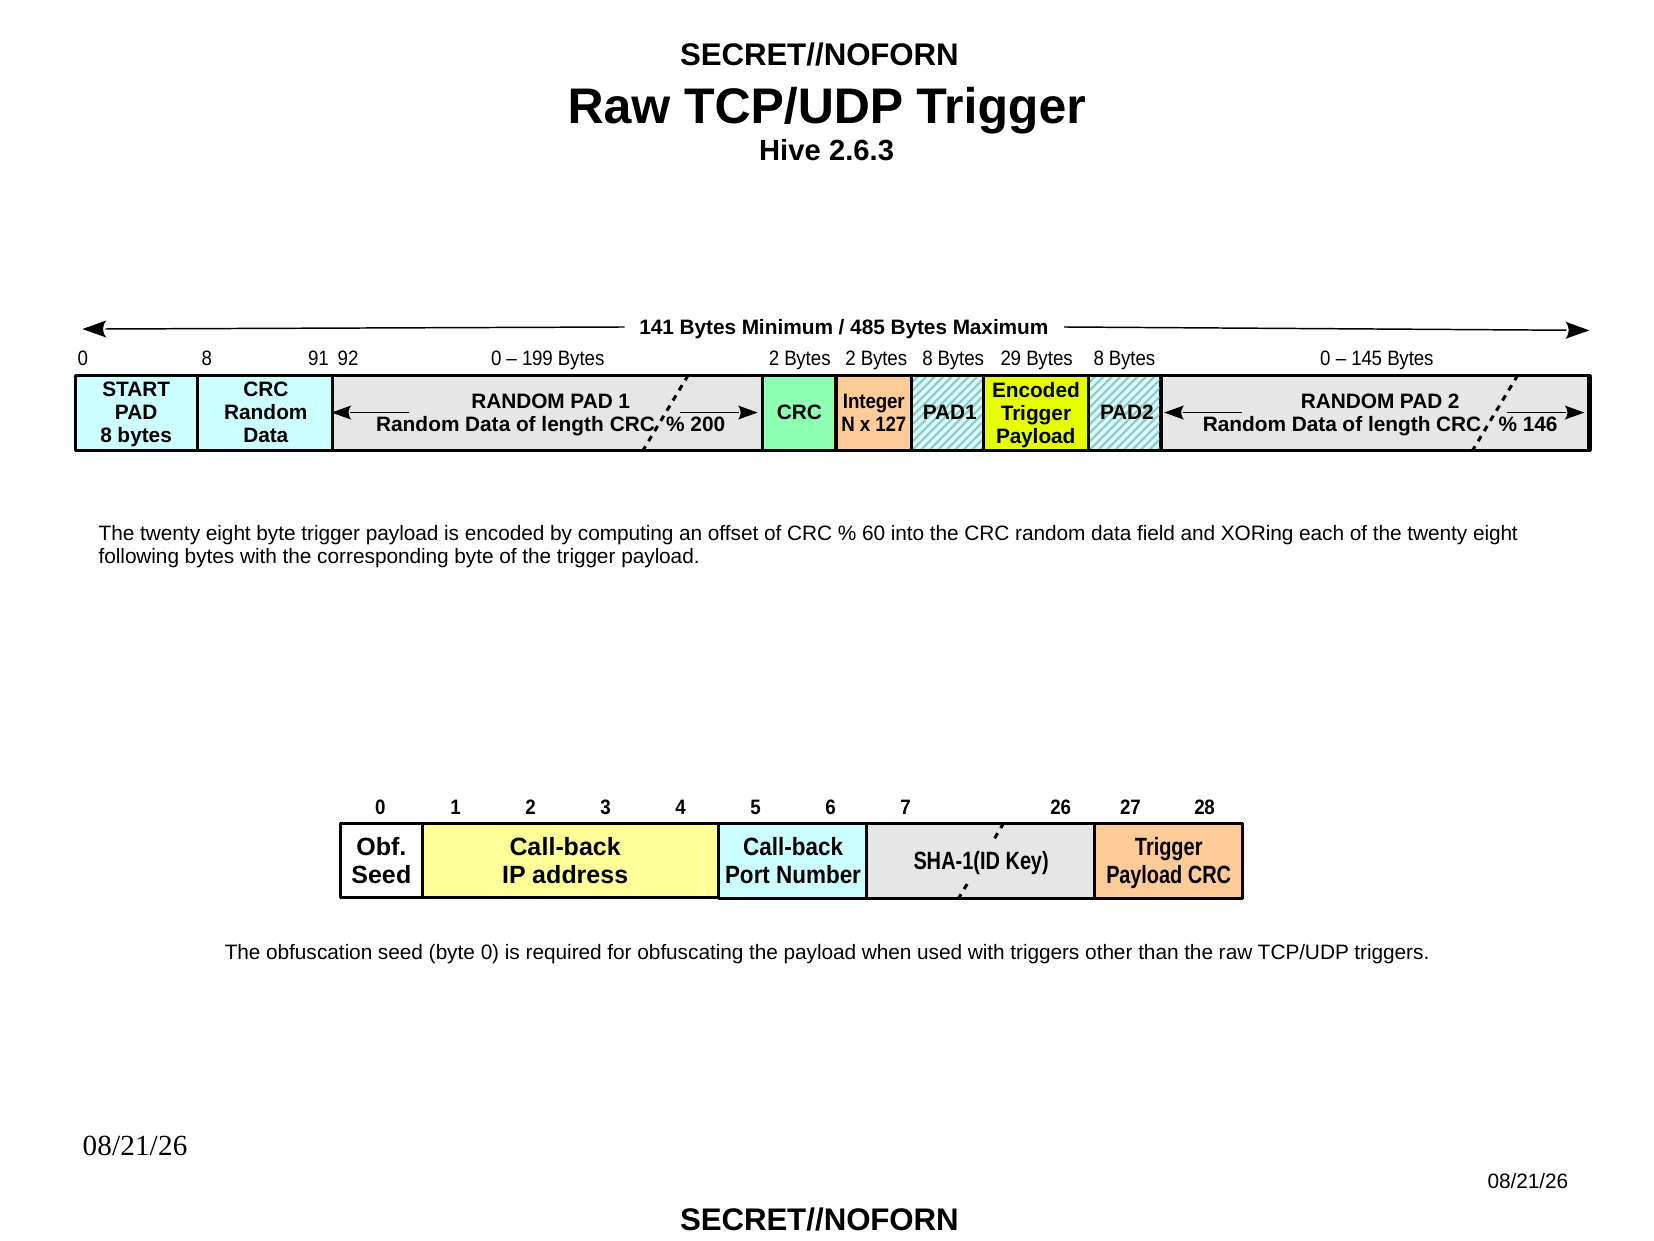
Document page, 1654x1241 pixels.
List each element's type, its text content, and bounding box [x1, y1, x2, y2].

text_box RANDOM PAD 1 Random Data of length CRC % 200 [361, 381, 740, 444]
text_box [187, 378, 196, 451]
text_box 28 [1179, 788, 1230, 823]
text_box START PAD 8 bytes [85, 370, 187, 455]
text_box 01/23/14 [1473, 1162, 1569, 1205]
text_box 91 [293, 339, 344, 378]
text_box 0 [360, 788, 401, 823]
text_box [323, 378, 331, 449]
text_box 92 [344, 339, 373, 378]
text_box 2 Bytes [830, 339, 907, 378]
text_box The obfuscation seed (byte 0) is required for obfuscating the payload when used with triggers other than the raw TCP/UDP triggers. [210, 933, 1444, 972]
text_box 3 [585, 788, 626, 823]
text_box CRC Random Data [209, 370, 323, 455]
text_box Encoded Trigger Payload [977, 378, 1095, 456]
text_box 2 Bytes [753, 339, 830, 378]
text_box SECRET//NOFORN [665, 29, 989, 80]
text_box 2 [510, 788, 551, 823]
text_box 8 Bytes [1078, 339, 1170, 378]
text_box [866, 823, 1095, 899]
text_box [332, 375, 977, 451]
text_box 5 [735, 788, 776, 823]
text_box 0 [63, 339, 103, 378]
text_box CRC [762, 393, 826, 432]
text_box 8 Bytes [907, 339, 999, 378]
text_box 0 – 145 Bytes [1305, 339, 1448, 378]
text_box SECRET//NOFORN [665, 1194, 989, 1241]
text_box RANDOM PAD 2 Random Data of length CRC % 146 [1188, 381, 1573, 444]
text_box Integer N x 127 [826, 381, 922, 444]
text_box 26 [1035, 788, 1086, 823]
text_box The twenty eight byte trigger payload is encoded by computing an offset of CRC % 60 into the CRC random data field and XORing each of the twenty eight following bytes with the corresponding byte of the trigger payload. [83, 514, 1532, 576]
text_box Obf. Seed [340, 823, 423, 898]
text_box PAD2 [1085, 393, 1168, 432]
text_box 7 [885, 788, 926, 823]
text_box SHA-1(ID Key) [898, 839, 1064, 883]
text_box [1088, 375, 1591, 451]
text_box 1 [435, 788, 476, 823]
text_box 6 [810, 788, 851, 823]
text_box 0 – 199 Bytes [476, 339, 619, 378]
text_box Call-back Port Number [718, 823, 866, 899]
text_box 29 Bytes [999, 339, 1078, 378]
text_box [199, 378, 209, 449]
text_box 8 [186, 339, 227, 378]
text_box PAD1 [922, 393, 977, 432]
title Raw TCP/UDP Trigger Hive 2.6.3 [118, 78, 1536, 167]
text_box 141 Bytes Minimum / 485 Bytes Maximum [624, 307, 1065, 347]
text_box Trigger Payload CRC [1095, 823, 1243, 899]
text_box Call-back IP address [423, 823, 718, 898]
text_box 27 [1105, 788, 1156, 823]
text_box 4 [660, 788, 701, 823]
text_box [75, 378, 85, 451]
